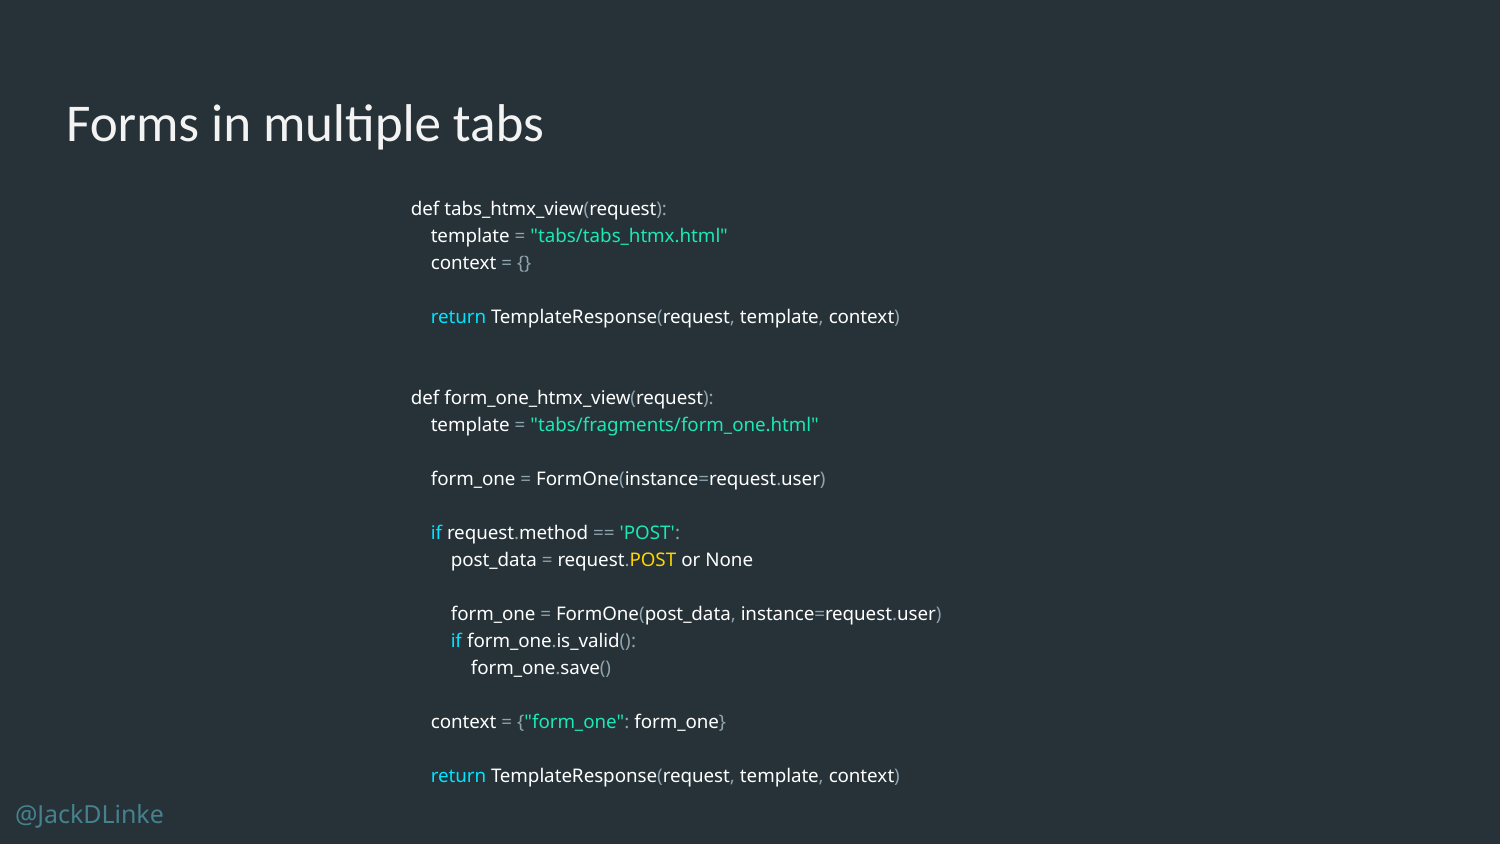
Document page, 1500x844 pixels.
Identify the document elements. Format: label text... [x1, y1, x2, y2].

text_box def tabs_htmx_view(request): template = "tabs/tabs_htmx.html" context = {} return TemplateResponse(request, template, context) def form_one_htmx_view(request): template = "tabs/fragments/form_one.html" form_one = FormOne(instance=request.user) if request.method == 'POST': post_data = request.POST or None form_one = FormOne(post_data, instance=request.user) if form_one.is_valid(): form_one.save() context = {"form_one": form_one} return TemplateResponse(request, template, context) [395, 177, 1105, 802]
title Forms in multiple tabs [51, 72, 1449, 167]
